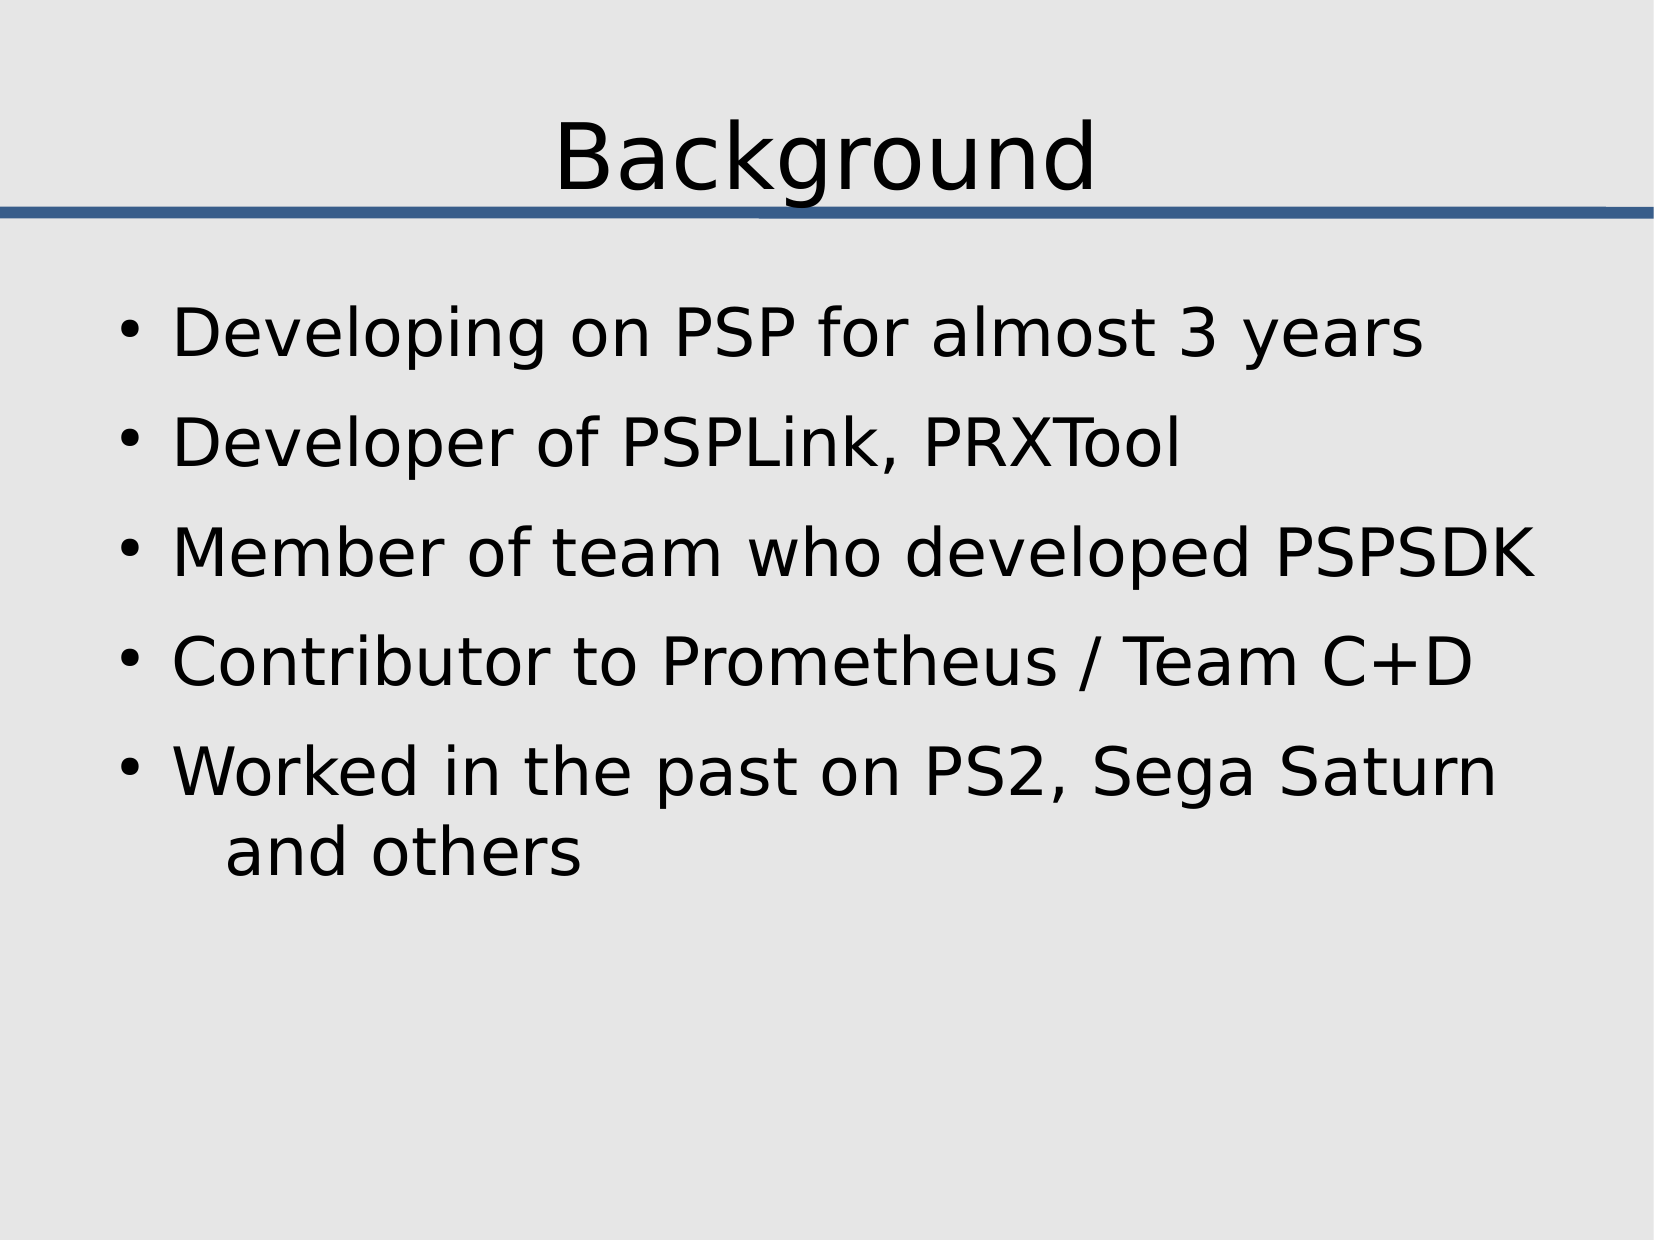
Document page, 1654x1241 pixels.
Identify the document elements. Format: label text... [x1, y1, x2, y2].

title Background [82, 56, 1571, 250]
list Developing on PSP for almost 3 years Developer of PSPLink, PRXTool Member of team who developed PSPSDK Contributor to Prometheus / Team C+D Worked in the past on PS2, Sega Saturn and others [82, 290, 1571, 1094]
